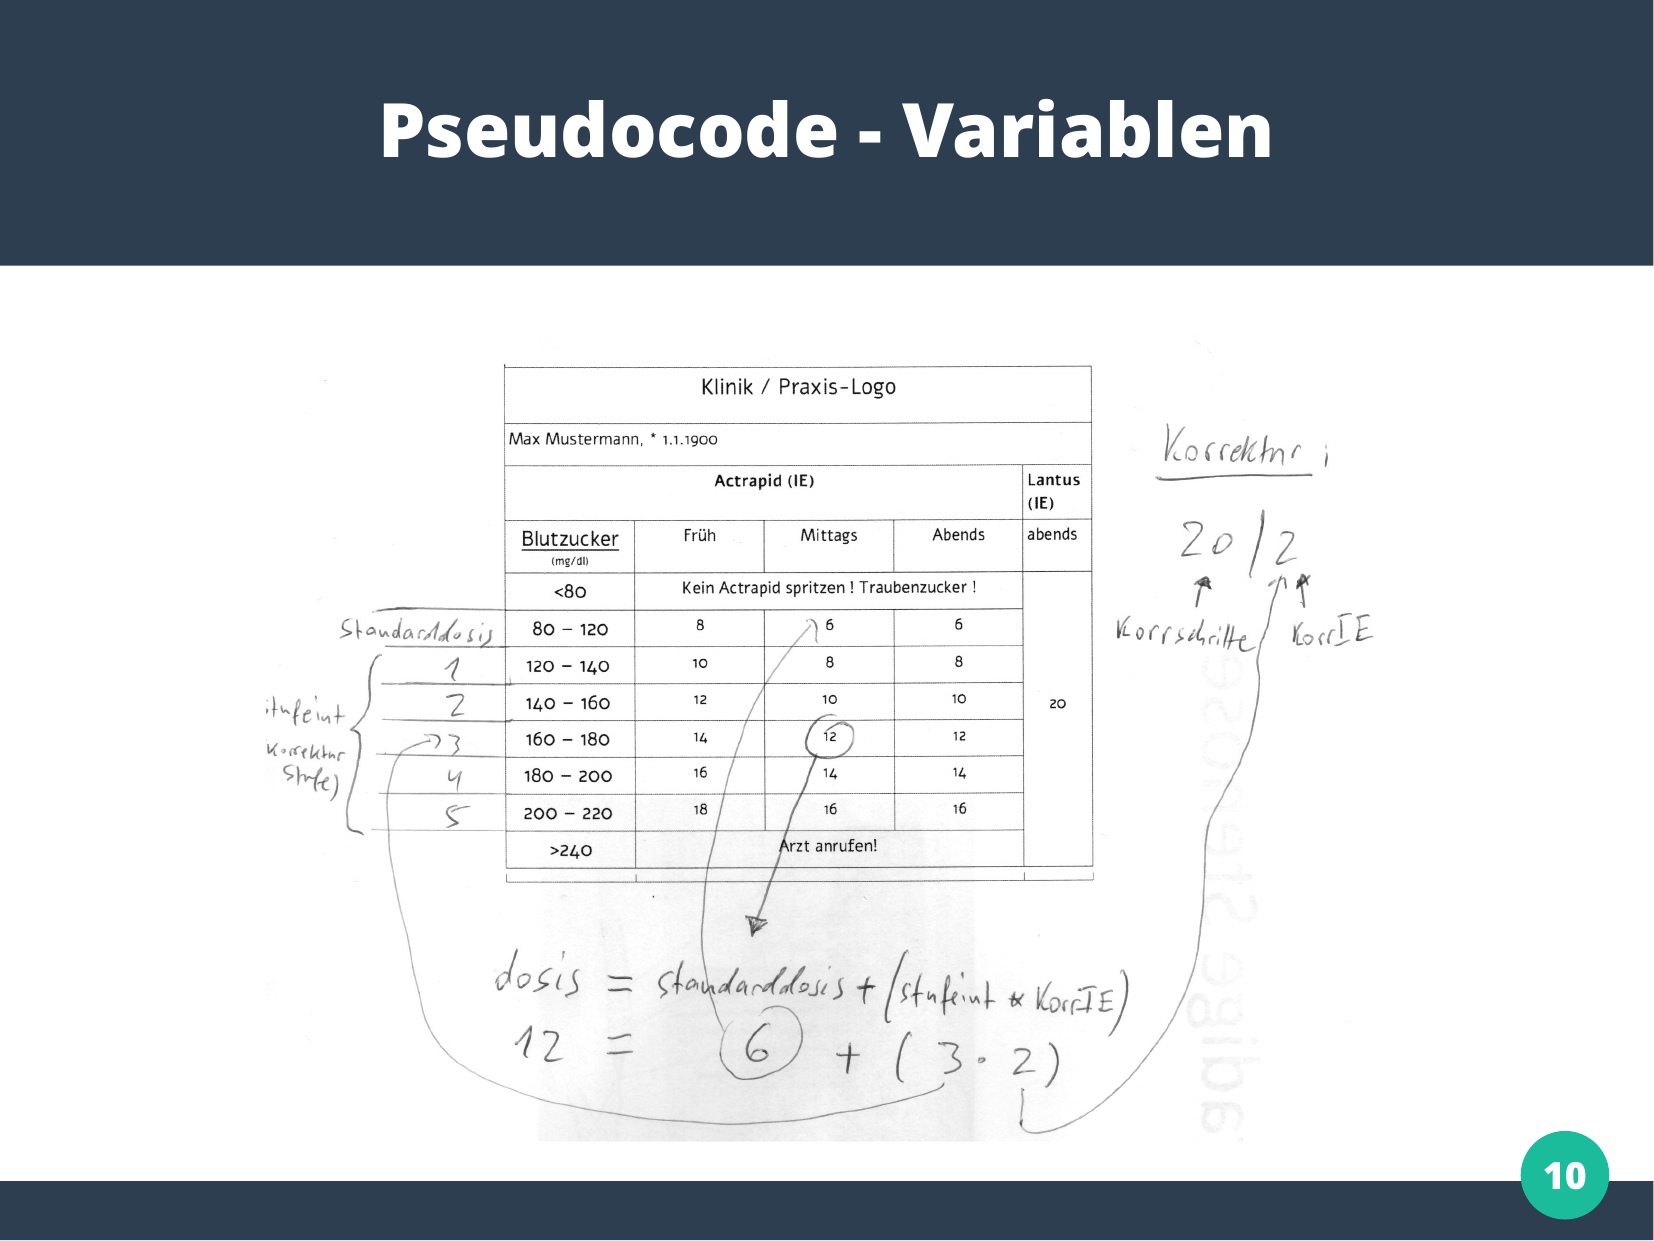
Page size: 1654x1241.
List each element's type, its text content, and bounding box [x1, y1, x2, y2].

title Pseudocode - Variablen [59, 49, 1595, 207]
picture [255, 324, 1389, 1152]
